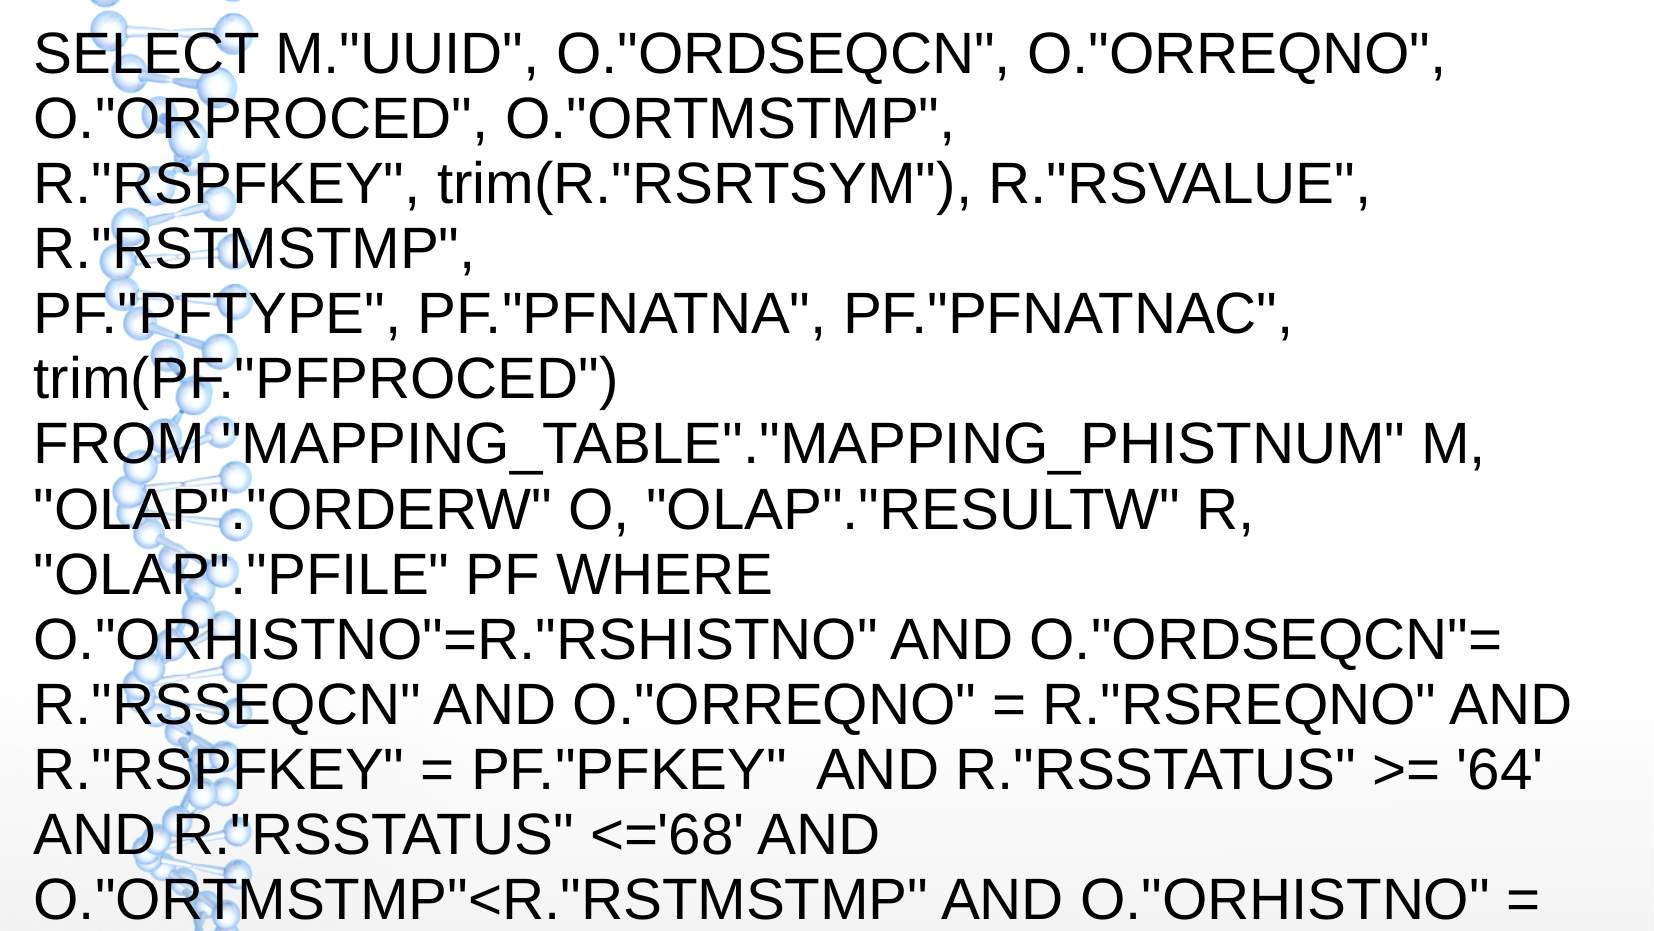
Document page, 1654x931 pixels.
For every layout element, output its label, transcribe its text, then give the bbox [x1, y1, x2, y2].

picture [0, 0, 1654, 931]
text_box SELECT M."UUID", O."ORDSEQCN", O."ORREQNO", O."ORPROCED", O."ORTMSTMP", R."RSPFKEY", trim(R."RSRTSYM"), R."RSVALUE", R."RSTMSTMP", PF."PFTYPE", PF."PFNATNA", PF."PFNATNAC", trim(PF."PFPROCED") FROM "MAPPING_TABLE"."MAPPING_PHISTNUM" M, "OLAP"."ORDERW" O, "OLAP"."RESULTW" R, "OLAP"."PFILE" PF WHERE O."ORHISTNO"=R."RSHISTNO" AND O."ORDSEQCN"= R."RSSEQCN" AND O."ORREQNO" = R."RSREQNO" AND R."RSPFKEY" = PF."PFKEY" AND R."RSSTATUS" >= '64' AND R."RSSTATUS" <='68' AND O."ORTMSTMP"<R."RSTMSTMP" AND O."ORHISTNO" = M."PHISTNUM" [18, 13, 1634, 931]
